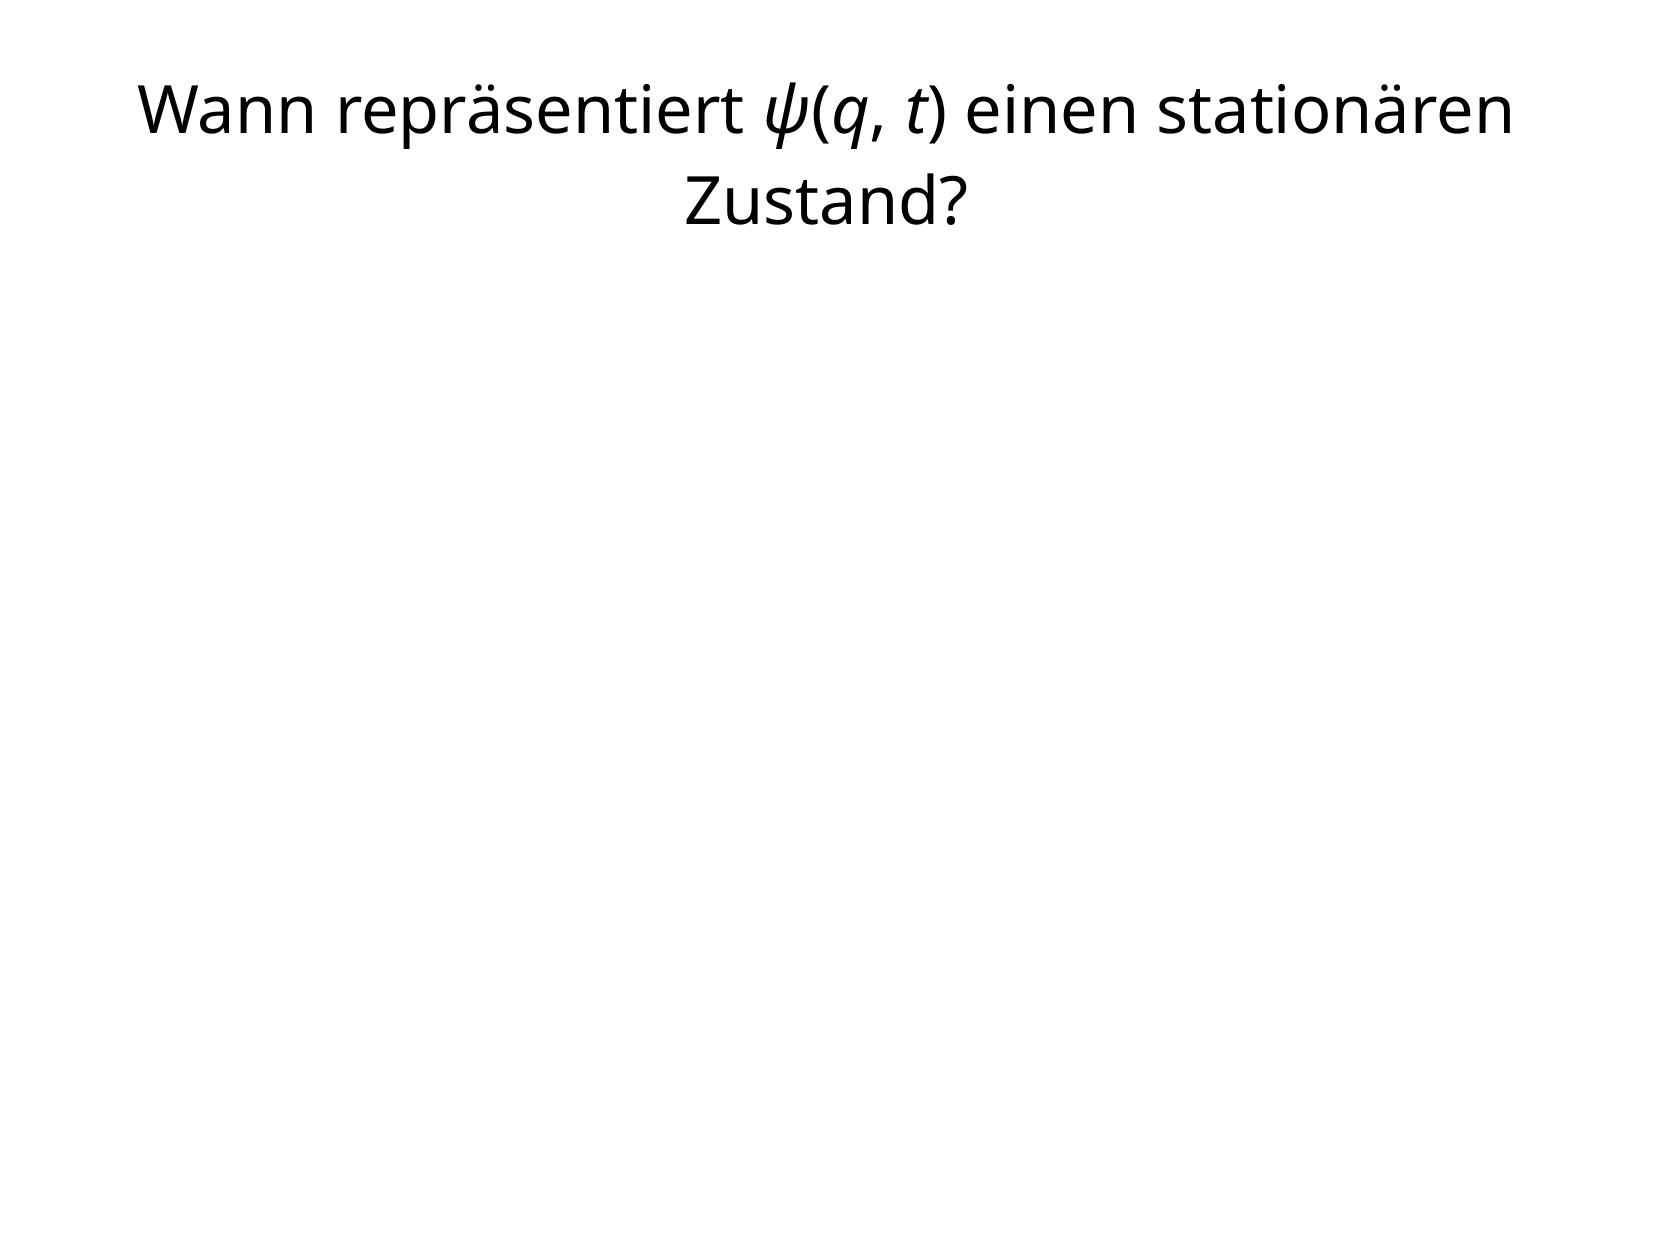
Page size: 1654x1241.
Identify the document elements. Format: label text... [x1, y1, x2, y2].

title Wann repräsentiert ψ(q, t) einen stationären Zustand? [82, 49, 1571, 257]
